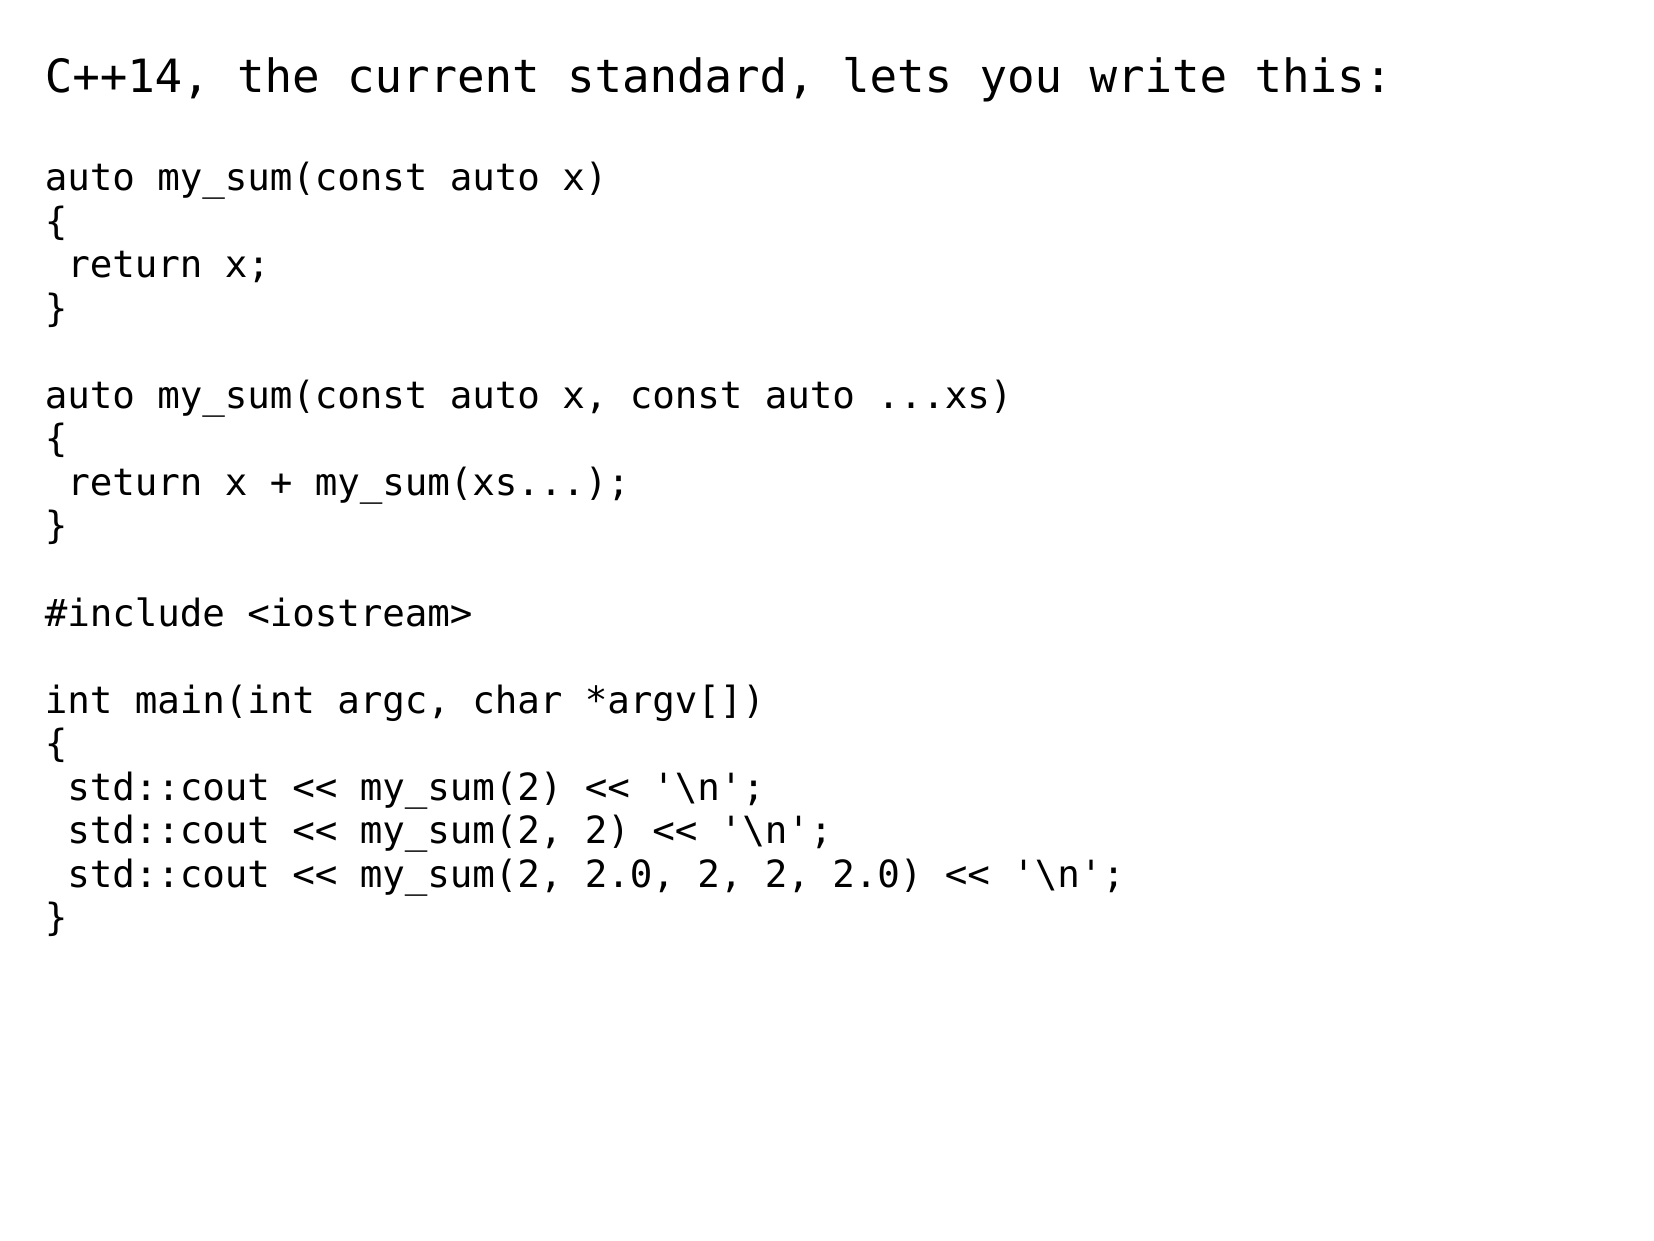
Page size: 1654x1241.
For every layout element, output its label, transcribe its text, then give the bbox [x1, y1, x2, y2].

text_box C++14, the current standard, lets you write this: auto my_sum(const auto x) { return x; } auto my_sum(const auto x, const auto ...xs) { return x + my_sum(xs...); } #include <iostream> int main(int argc, char *argv[]) { std::cout << my_sum(2) << '\n'; std::cout << my_sum(2, 2) << '\n'; std::cout << my_sum(2, 2.0, 2, 2, 2.0) << '\n'; } [30, 42, 1620, 1241]
